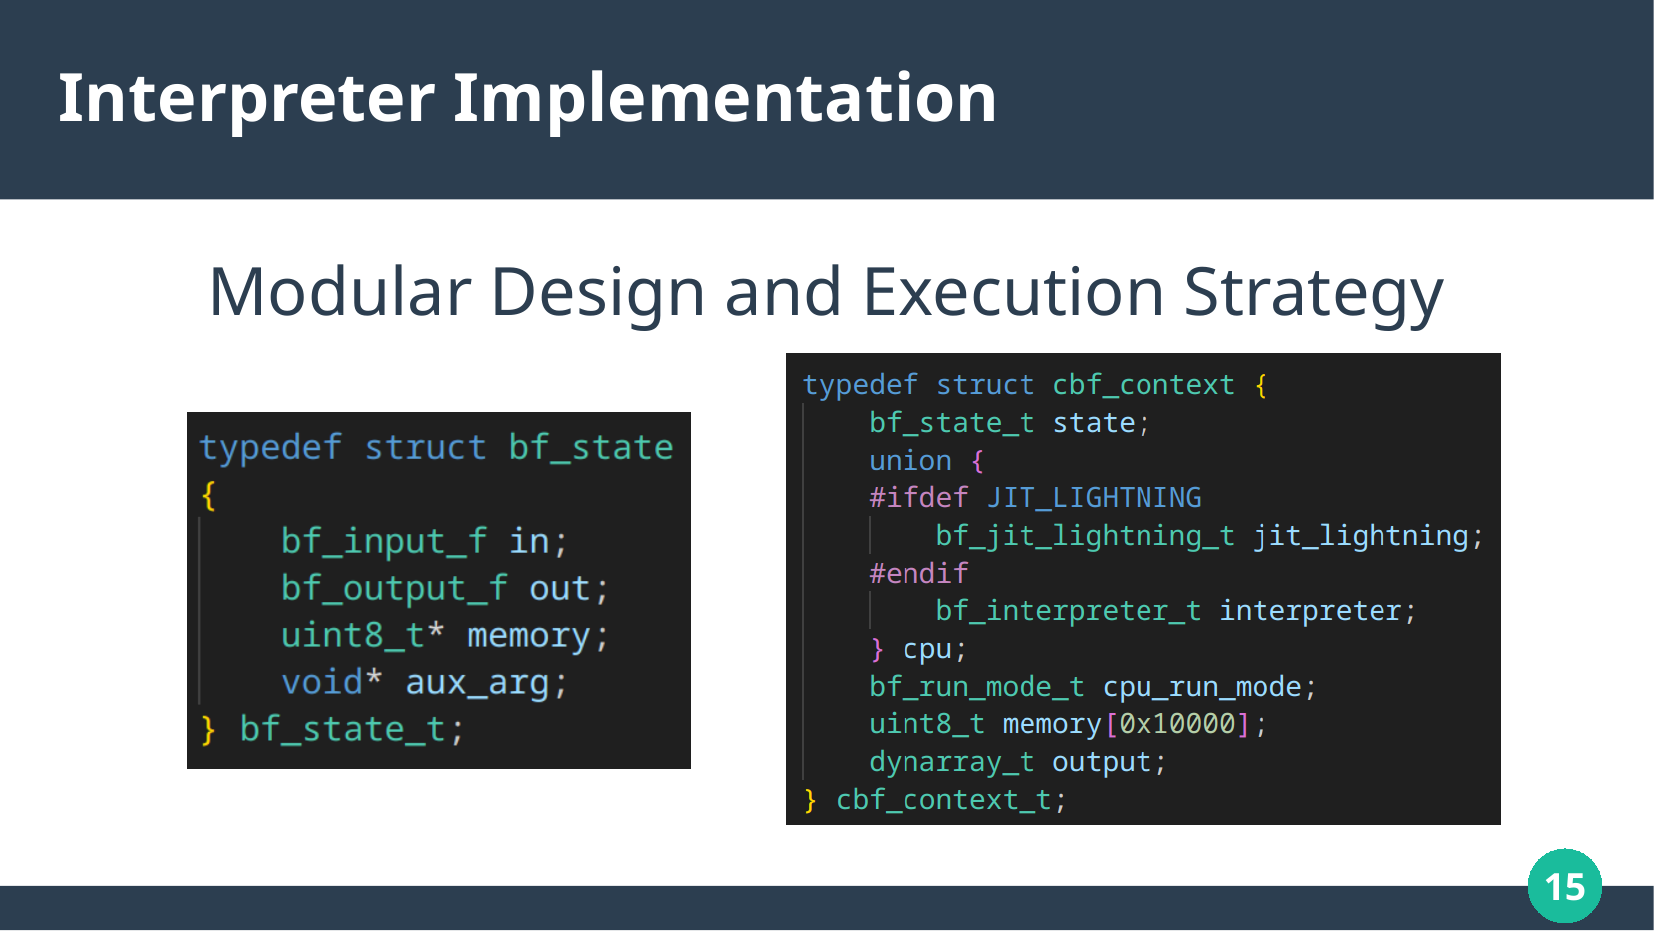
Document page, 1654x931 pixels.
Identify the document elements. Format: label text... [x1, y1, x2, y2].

subtitle Modular Design and Execution Strategy [59, 0, 1595, 601]
picture [786, 353, 1501, 826]
picture [187, 412, 691, 769]
